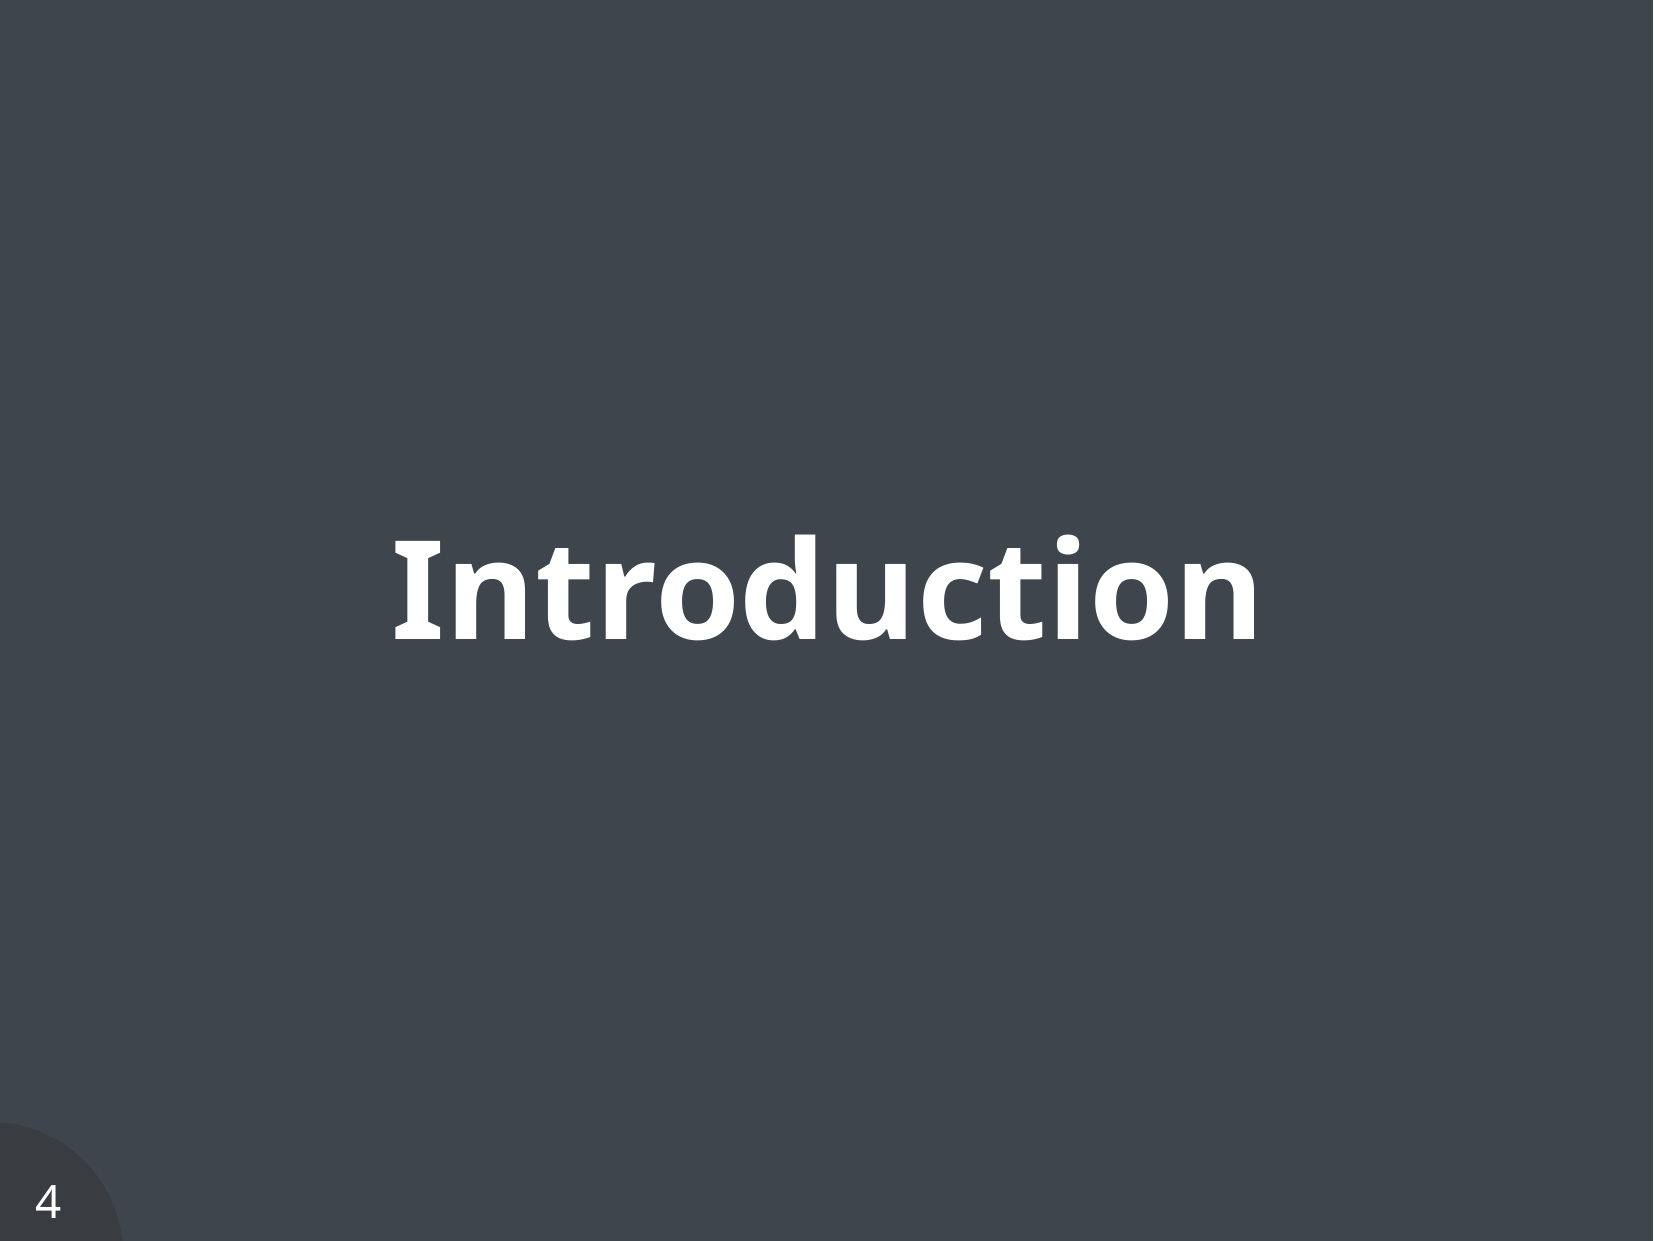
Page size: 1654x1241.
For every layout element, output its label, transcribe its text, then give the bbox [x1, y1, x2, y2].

title Introduction [84, 373, 1573, 799]
